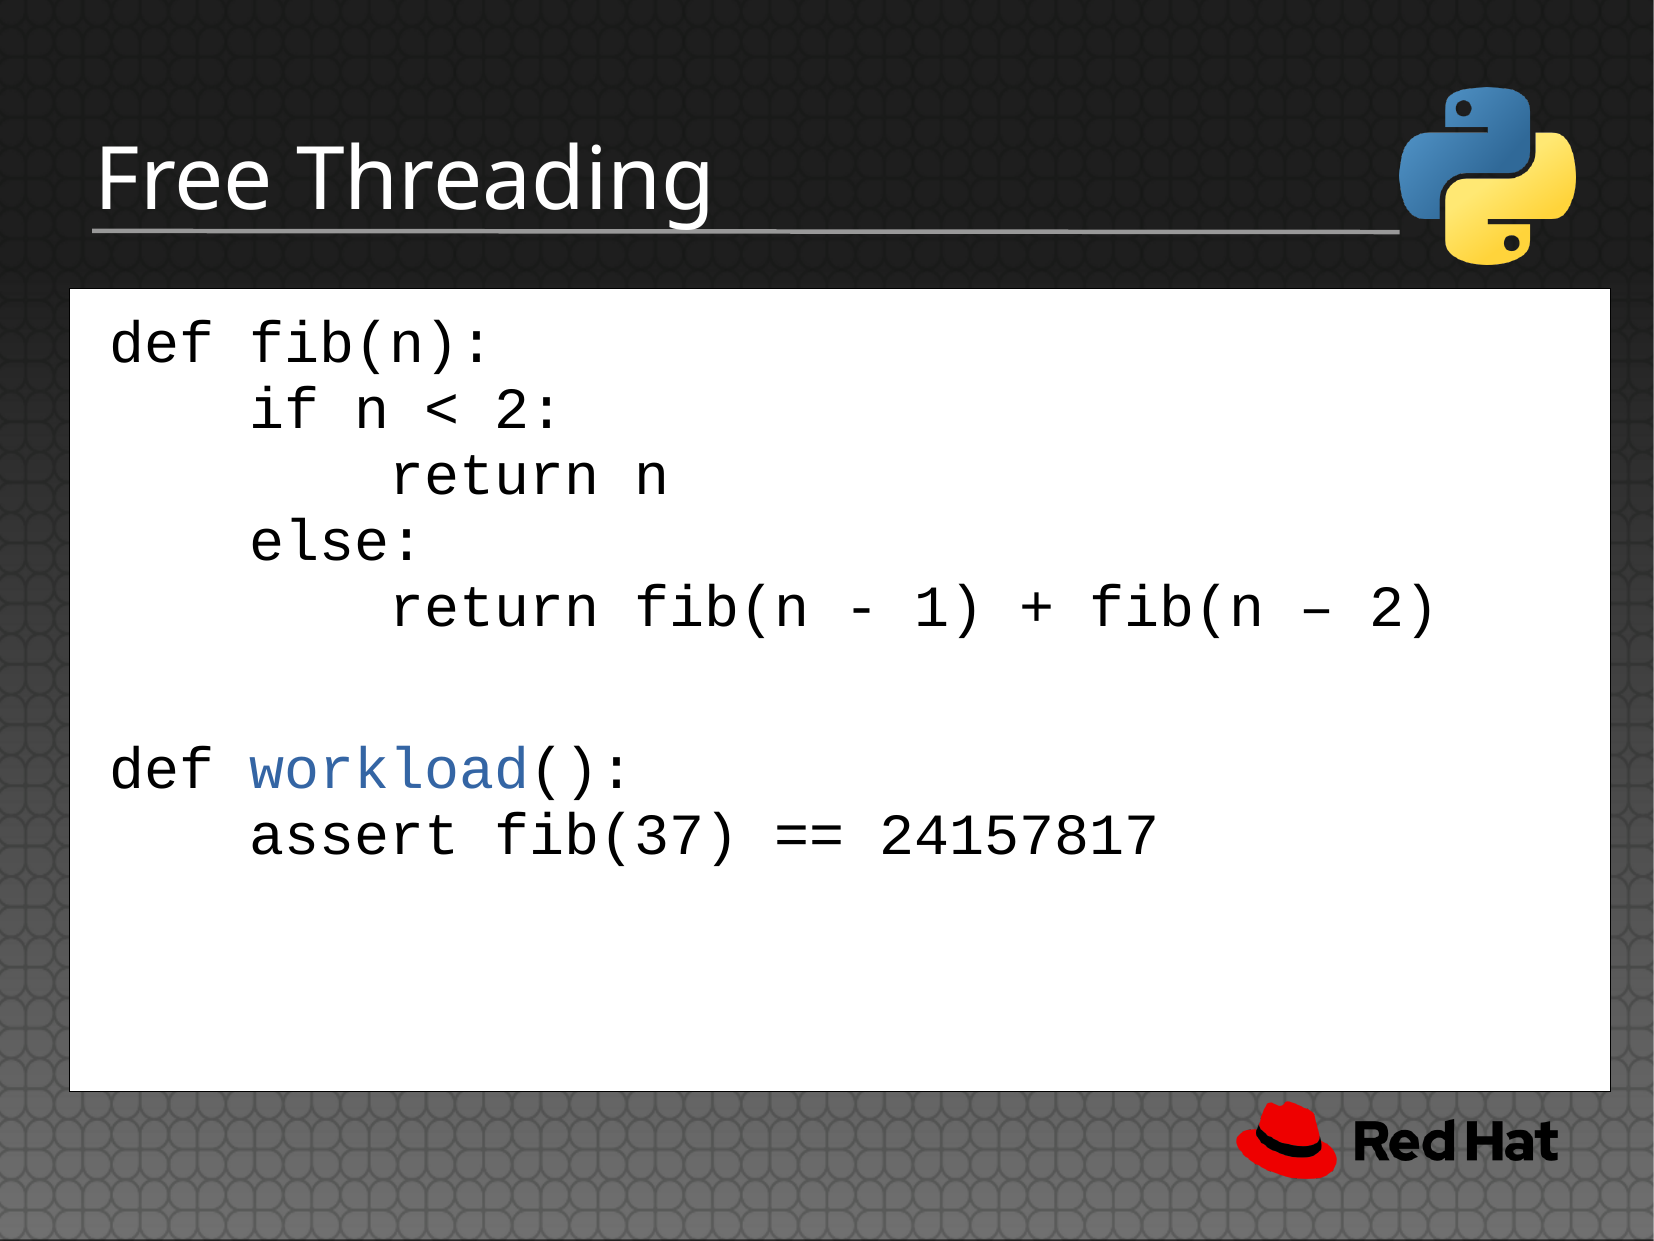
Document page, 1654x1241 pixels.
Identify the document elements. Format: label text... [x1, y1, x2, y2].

title Free Threading [94, 100, 1426, 251]
picture [0, 0, 1654, 1241]
text_box [69, 288, 1611, 1092]
list def fib(n): if n < 2: return n else: return fib(n - 1) + fib(n – 2) def workload(): assert fib(37) == 24157817 [38, 314, 1585, 1054]
